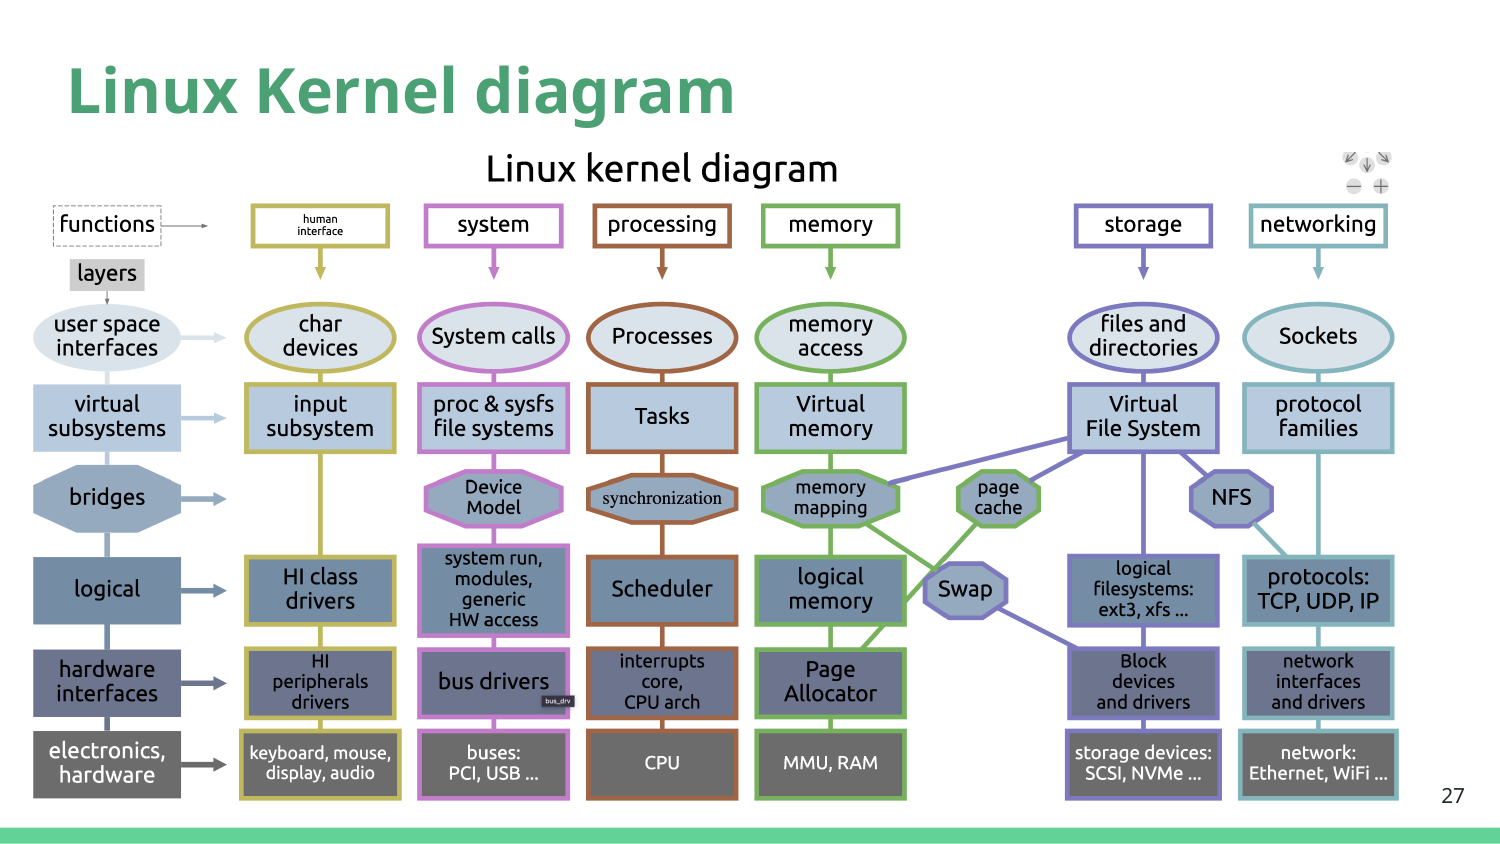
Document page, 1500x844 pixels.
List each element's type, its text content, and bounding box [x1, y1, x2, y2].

slide_number <numéro> [1389, 764, 1480, 830]
picture [29, 152, 1402, 810]
title Linux Kernel diagram [51, 23, 1449, 117]
